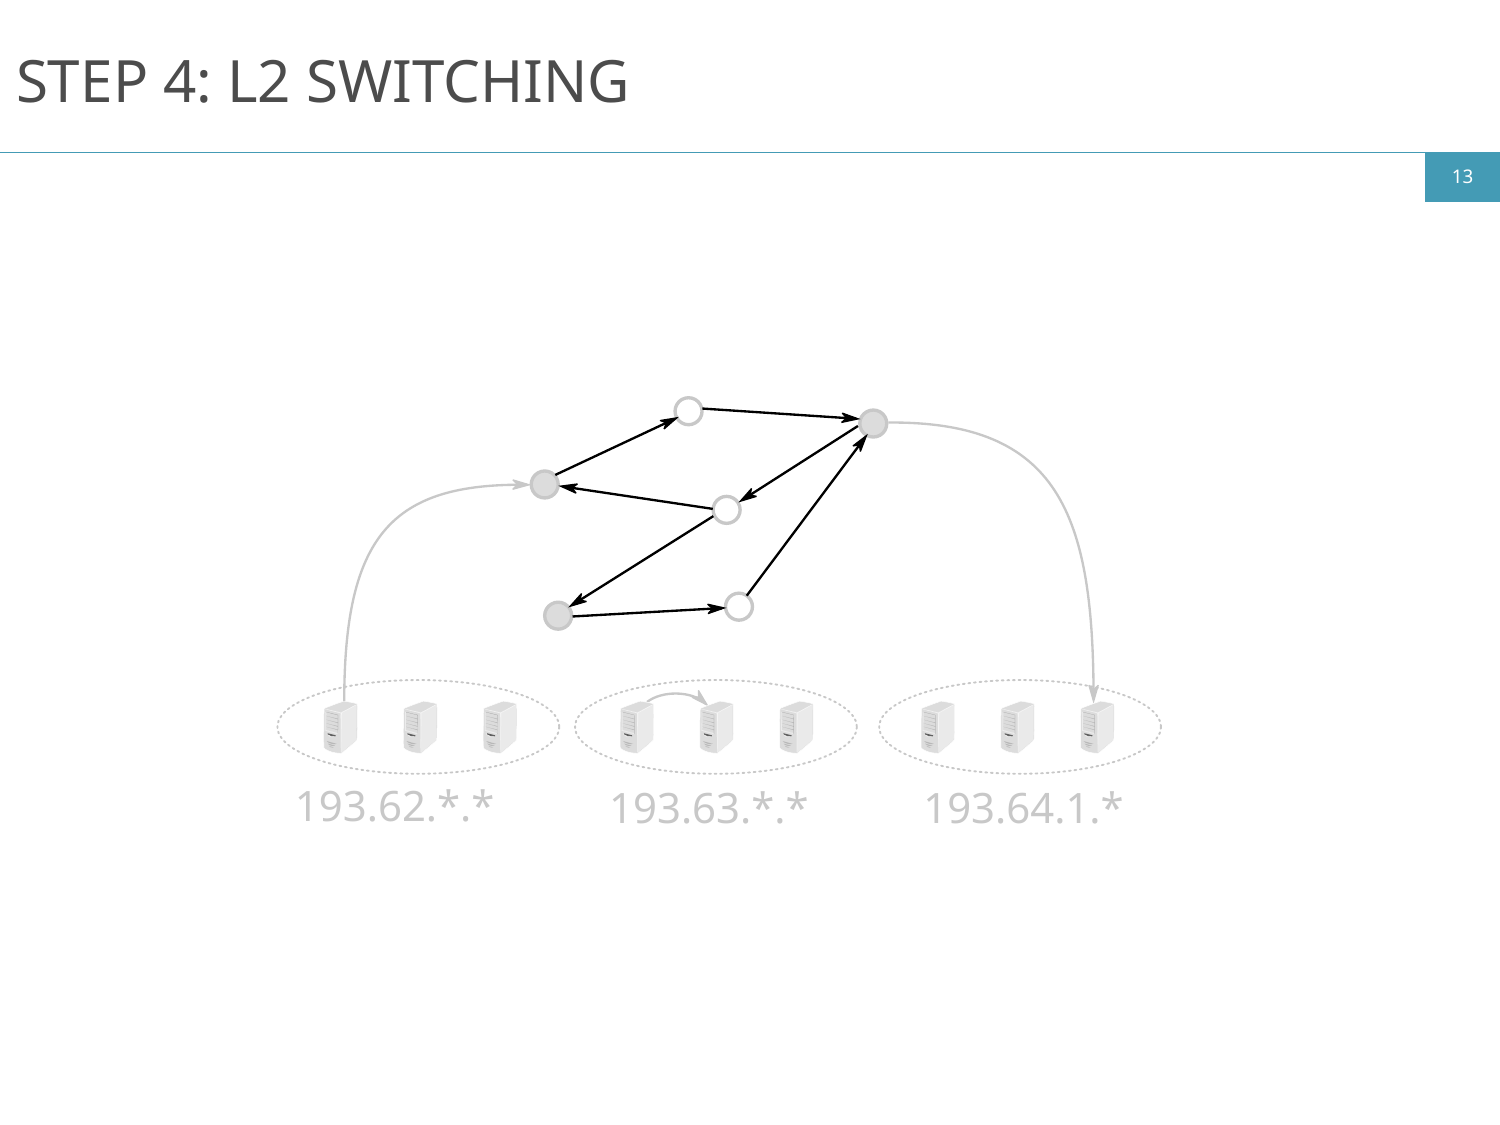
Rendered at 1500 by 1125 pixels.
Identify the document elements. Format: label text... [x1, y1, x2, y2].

picture [271, 348, 1171, 826]
title STEP 4: L2 SWITCHING [15, 27, 1366, 132]
